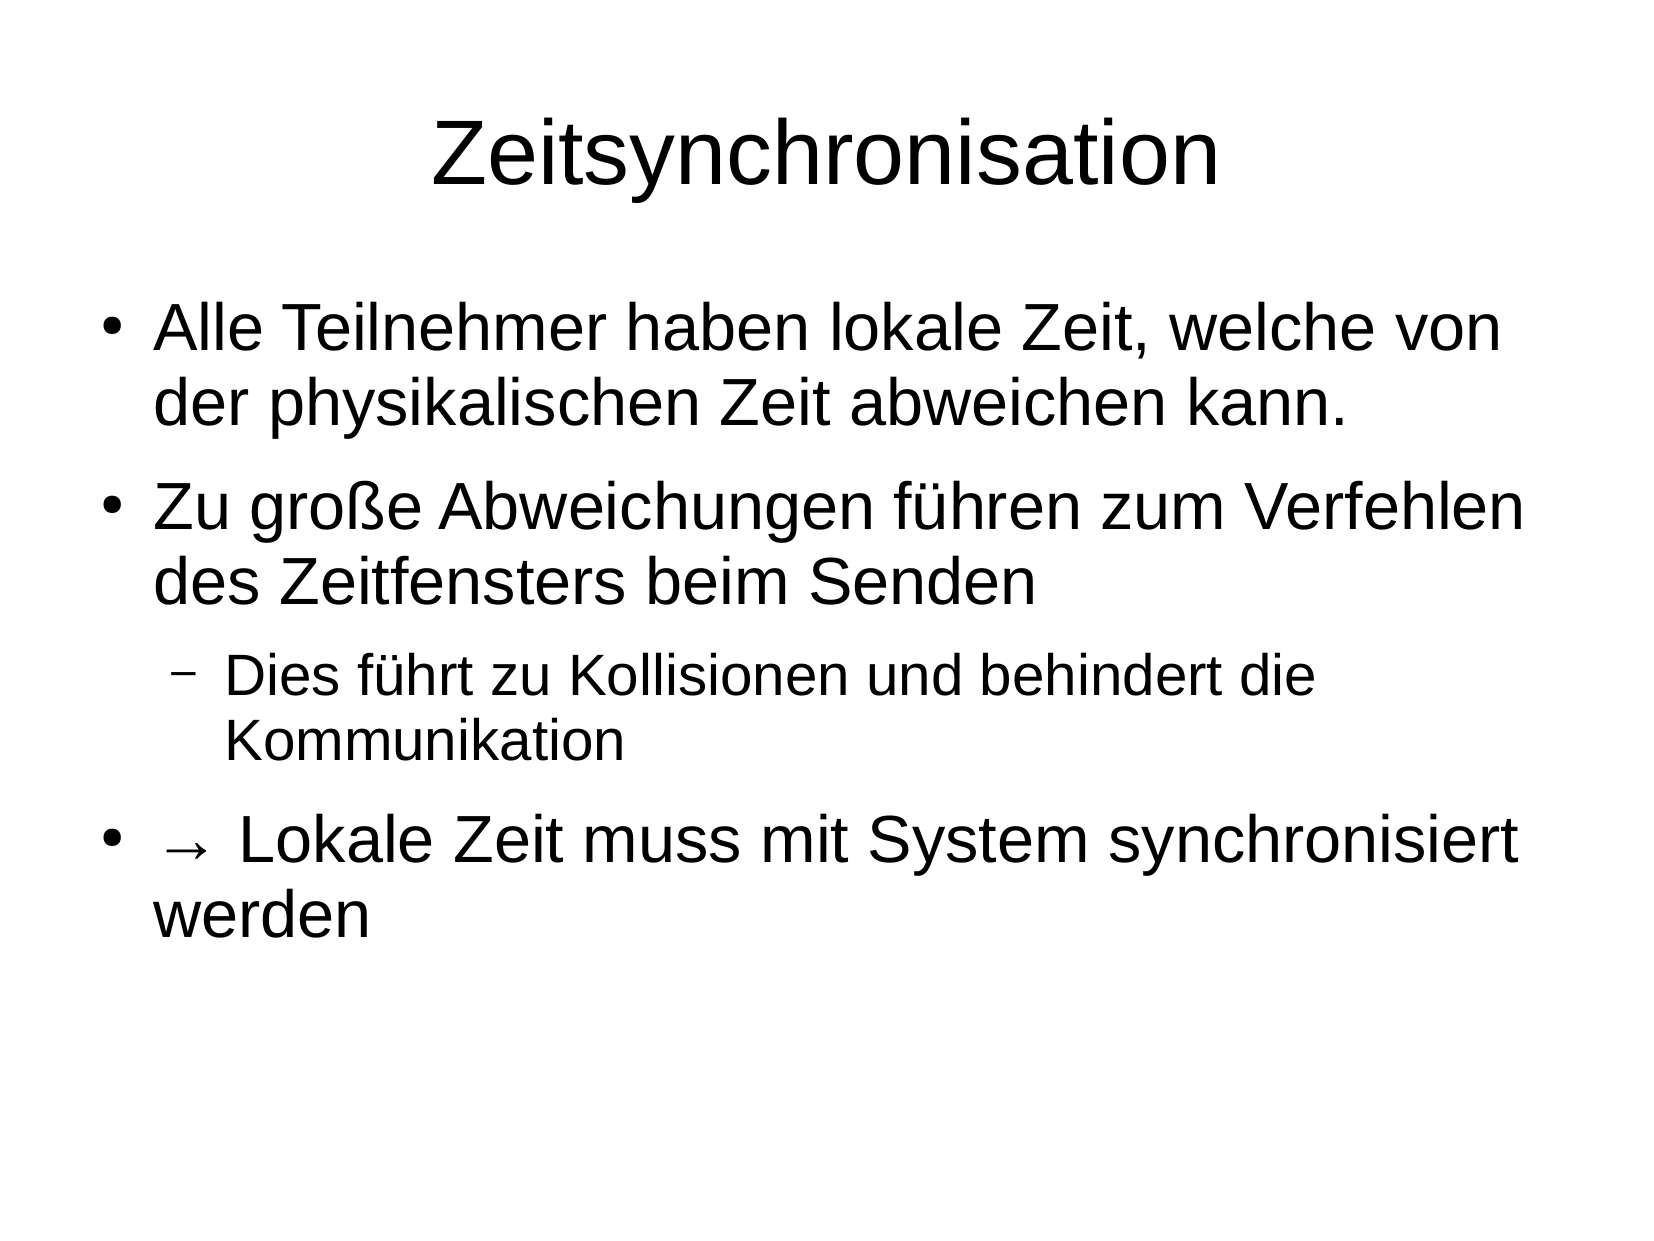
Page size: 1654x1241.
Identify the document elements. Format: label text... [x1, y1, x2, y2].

list Alle Teilnehmer haben lokale Zeit, welche von der physikalischen Zeit abweichen kann. Zu große Abweichungen führen zum Verfehlen des Zeitfensters beim Senden Dies führt zu Kollisionen und behindert die Kommunikation → Lokale Zeit muss mit System synchronisiert werden [82, 290, 1571, 1010]
title Zeitsynchronisation [82, 49, 1571, 257]
